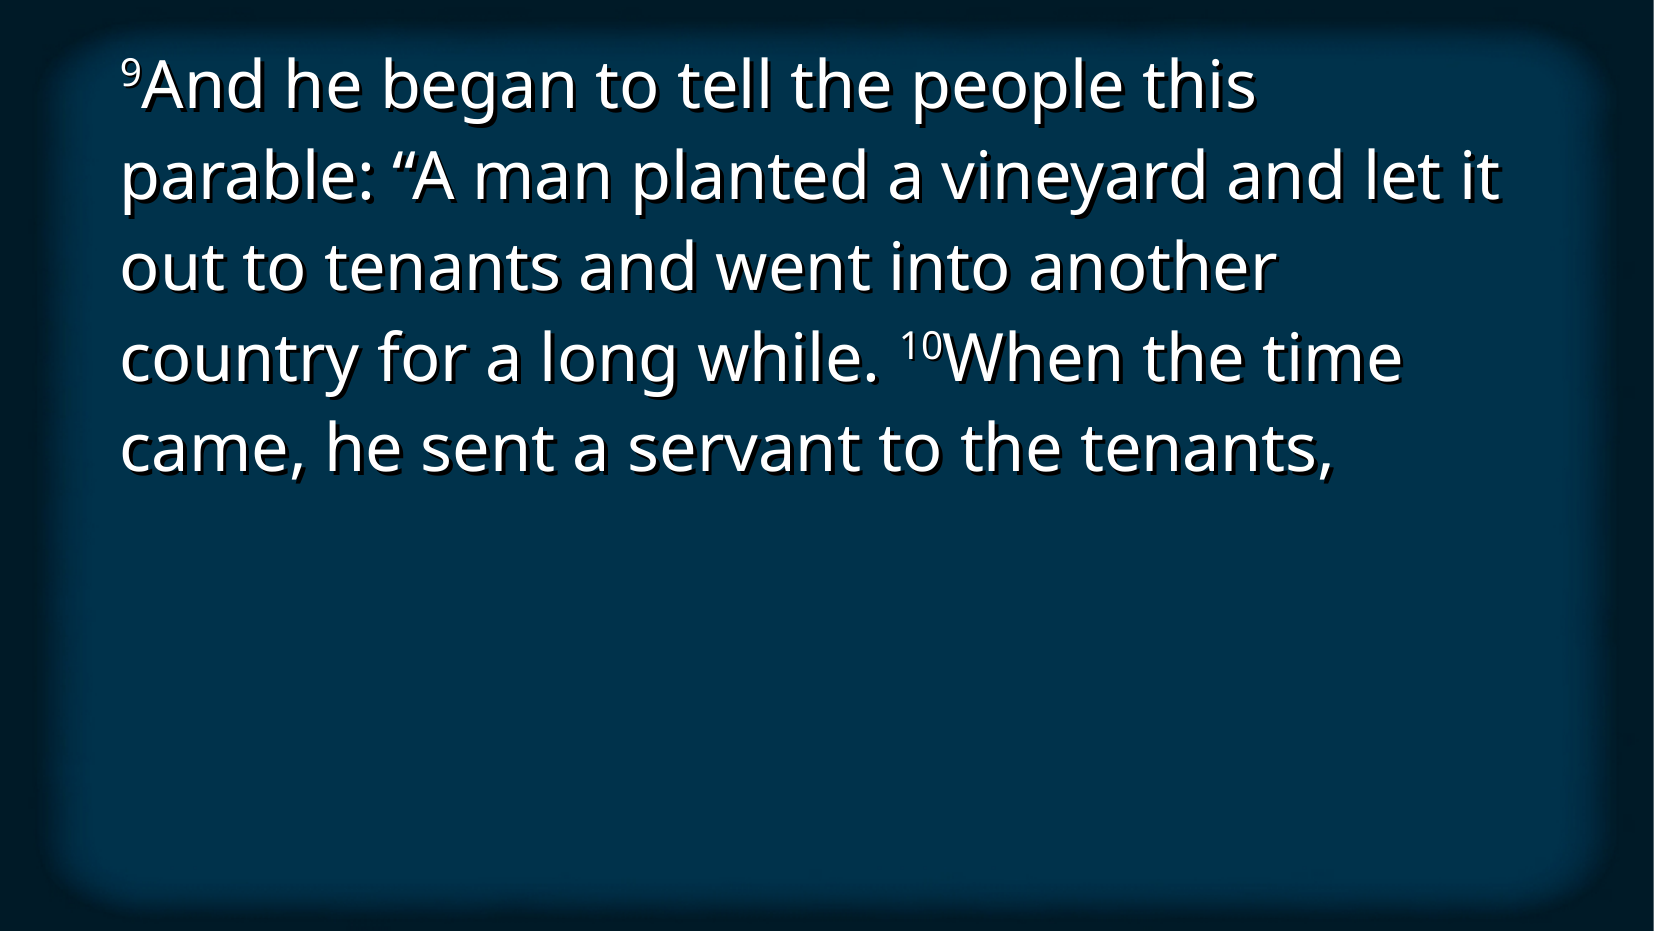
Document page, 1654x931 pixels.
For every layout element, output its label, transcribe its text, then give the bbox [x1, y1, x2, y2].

text_box 9And he began to tell the people this parable: “A man planted a vineyard and let it out to tenants and went into another country for a long while. 10When the time came, he sent a servant to the tenants, [105, 30, 1546, 489]
picture [0, 0, 1654, 931]
